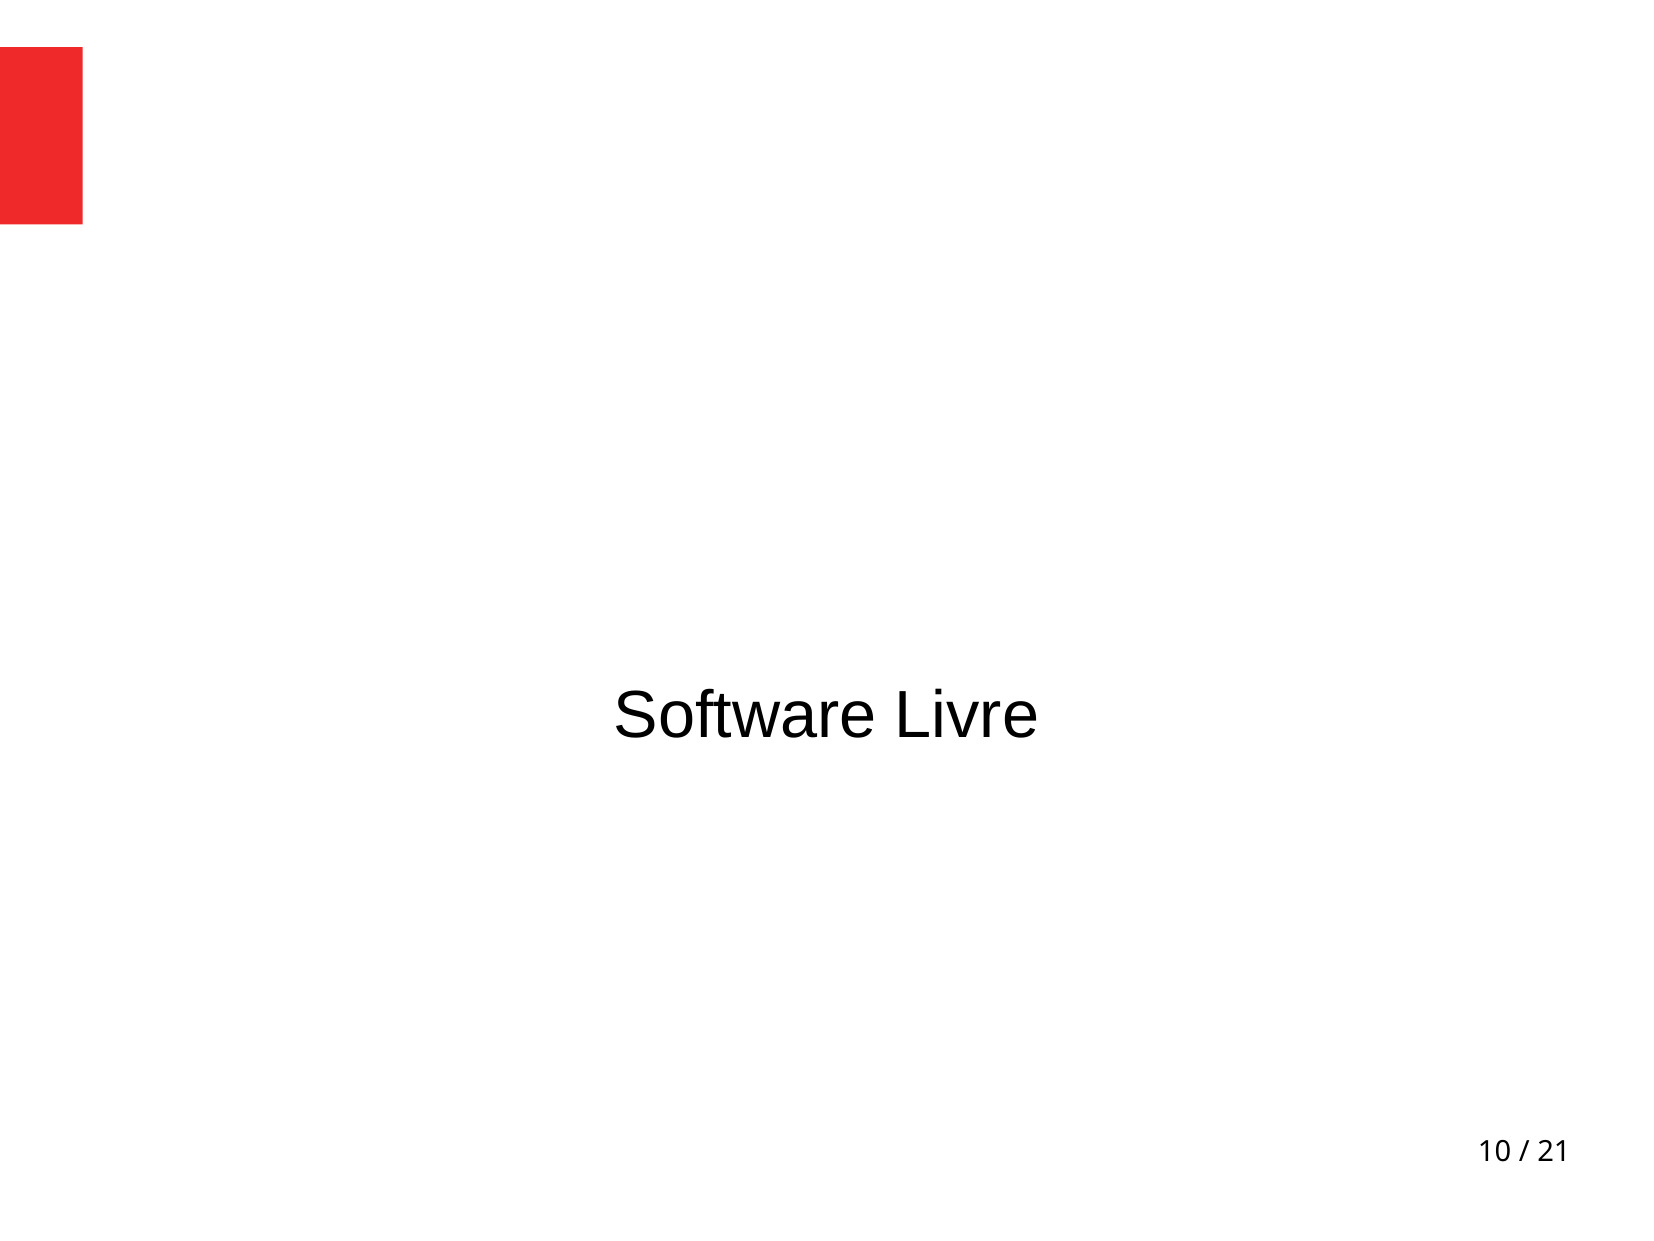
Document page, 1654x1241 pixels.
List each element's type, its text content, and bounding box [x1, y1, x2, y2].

subtitle Software Livre [118, 354, 1536, 1074]
